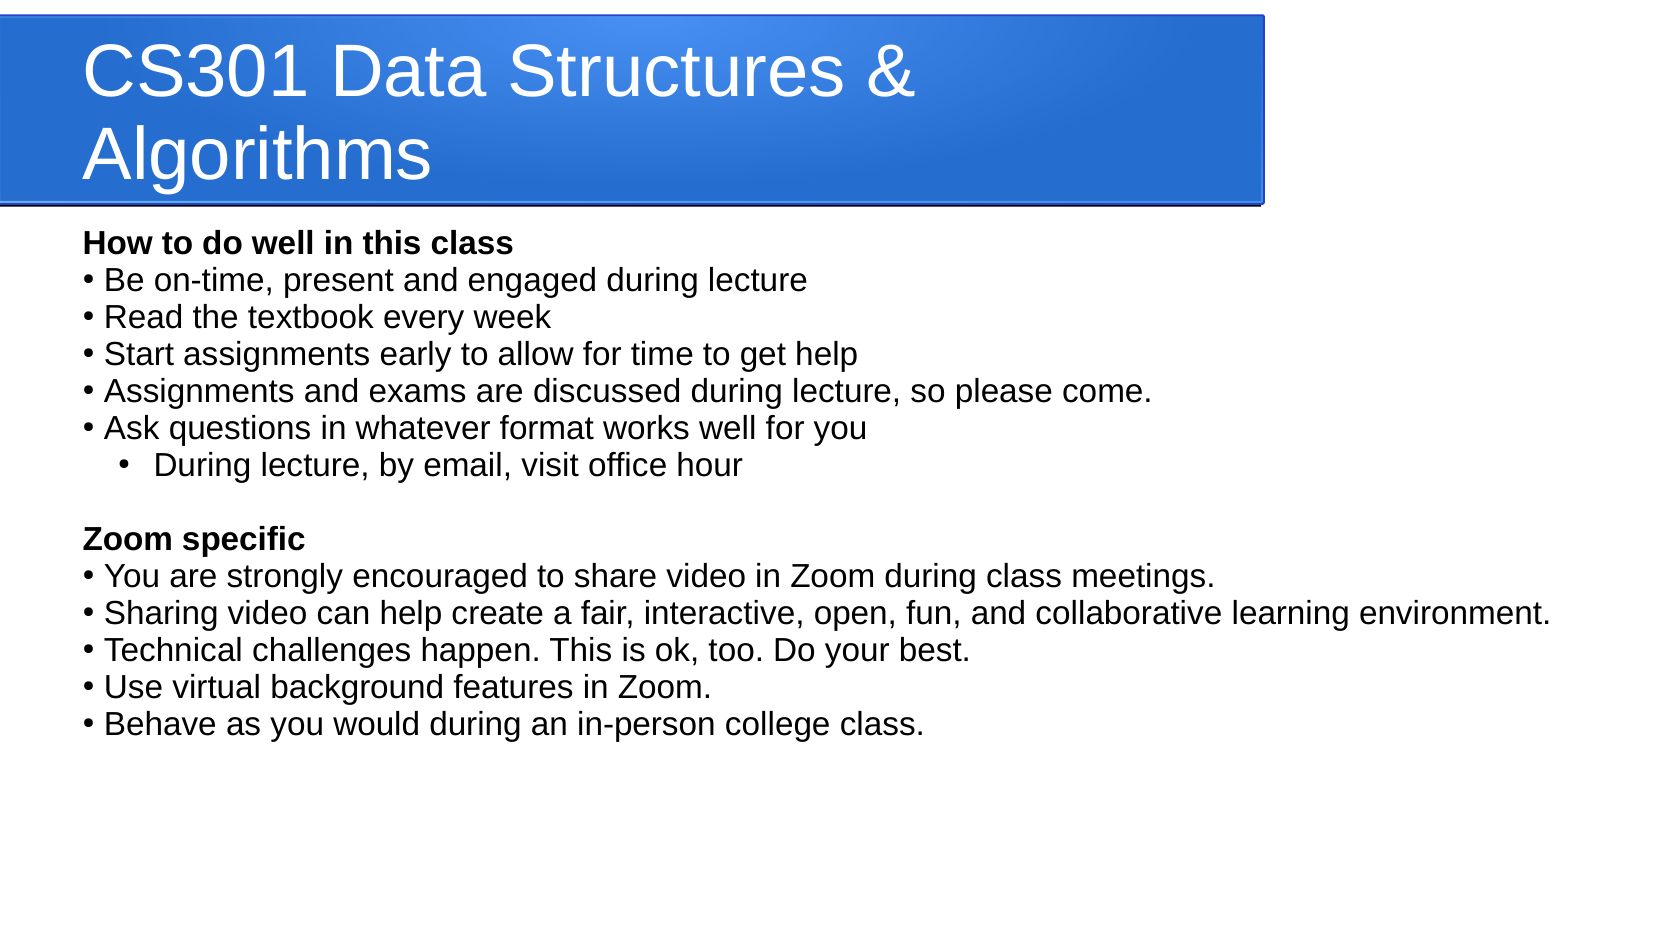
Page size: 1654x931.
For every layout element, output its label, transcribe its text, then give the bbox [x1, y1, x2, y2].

title CS301 Data Structures & Algorithms [82, 29, 1235, 196]
subtitle How to do well in this class Be on-time, present and engaged during lecture Read the textbook every week Start assignments early to allow for time to get help Assignments and exams are discussed during lecture, so please come. Ask questions in whatever format works well for you During lecture, by email, visit office hour Zoom specific You are strongly encouraged to share video in Zoom during class meetings. Sharing video can help create a fair, interactive, open, fun, and collaborative learning environment. Technical challenges happen. This is ok, too. Do your best. Use virtual background features in Zoom. Behave as you would during an in-person college class. [82, 224, 1571, 823]
